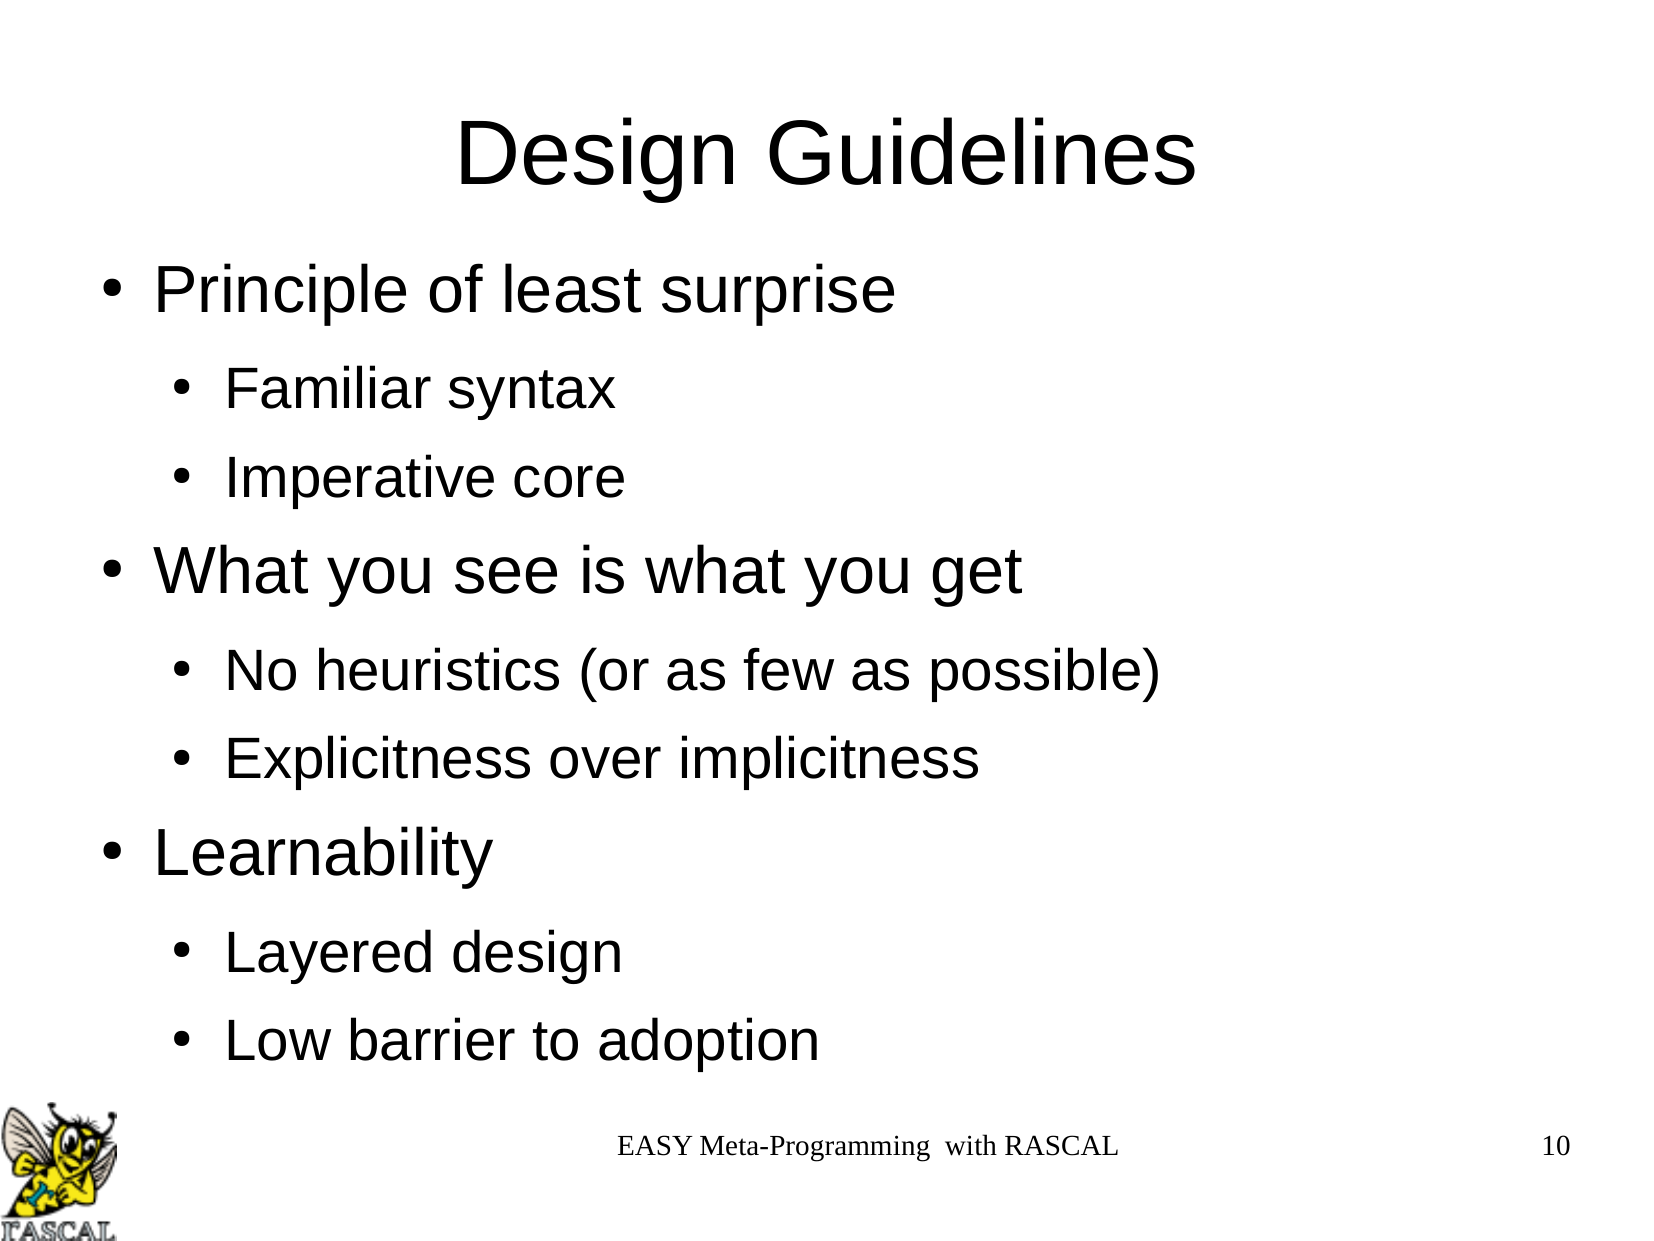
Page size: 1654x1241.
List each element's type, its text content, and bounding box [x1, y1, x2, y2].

picture [0, 1102, 117, 1241]
title Design Guidelines [82, 49, 1571, 251]
list Principle of least surprise Familiar syntax Imperative core What you see is what you get No heuristics (or as few as possible) Explicitness over implicitness Learnability Layered design Low barrier to adoption [82, 251, 1571, 1097]
